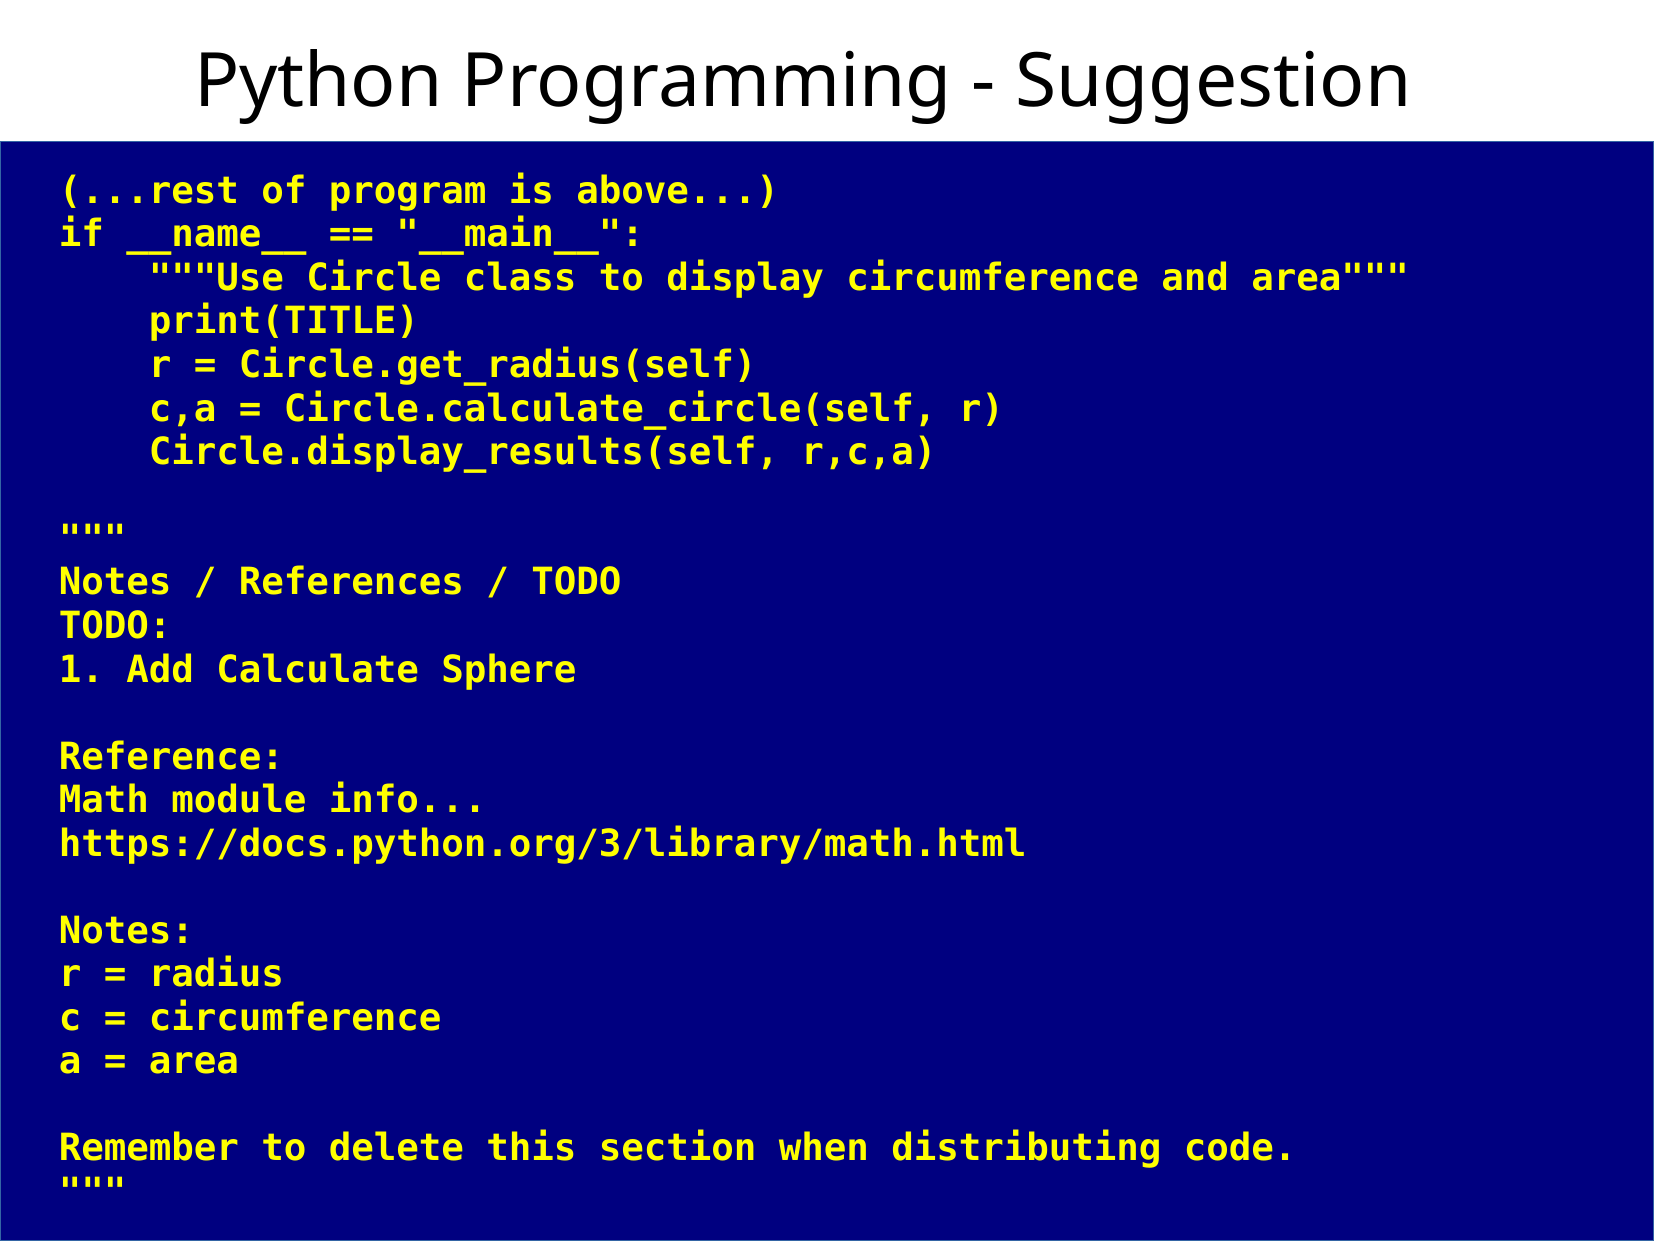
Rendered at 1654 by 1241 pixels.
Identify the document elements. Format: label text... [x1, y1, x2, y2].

text_box (...rest of program is above...) if __name__ == "__main__": """Use Circle class to display circumference and area""" print(TITLE) r = Circle.get_radius(self) c,a = Circle.calculate_circle(self, r) Circle.display_results(self, r,c,a) """ Notes / References / TODO TODO: 1. Add Calculate Sphere Reference: Math module info... https://docs.python.org/3/library/math.html Notes: r = radius c = circumference a = area Remember to delete this section when distributing code. """ [0, 141, 1654, 1241]
title Python Programming - Suggestion [59, 36, 1548, 119]
